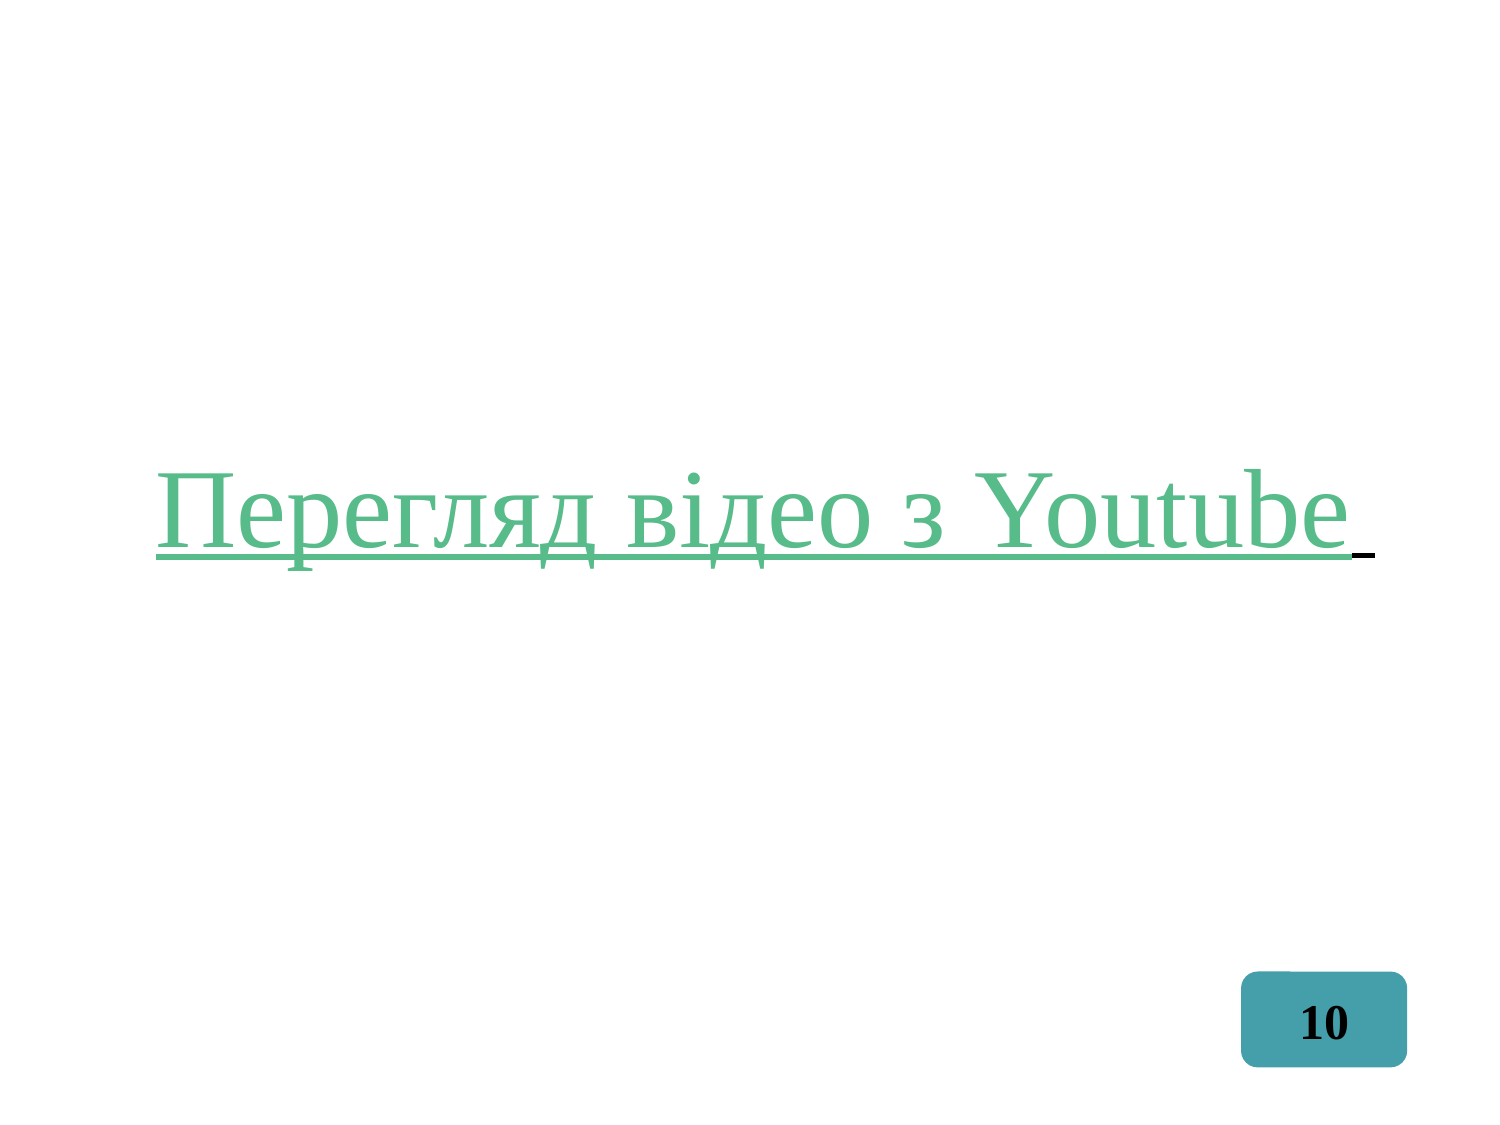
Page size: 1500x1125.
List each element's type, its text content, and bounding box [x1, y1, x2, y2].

title Перегляд відео з Youtube [140, 328, 1416, 694]
text_box 10 [1242, 972, 1407, 1067]
